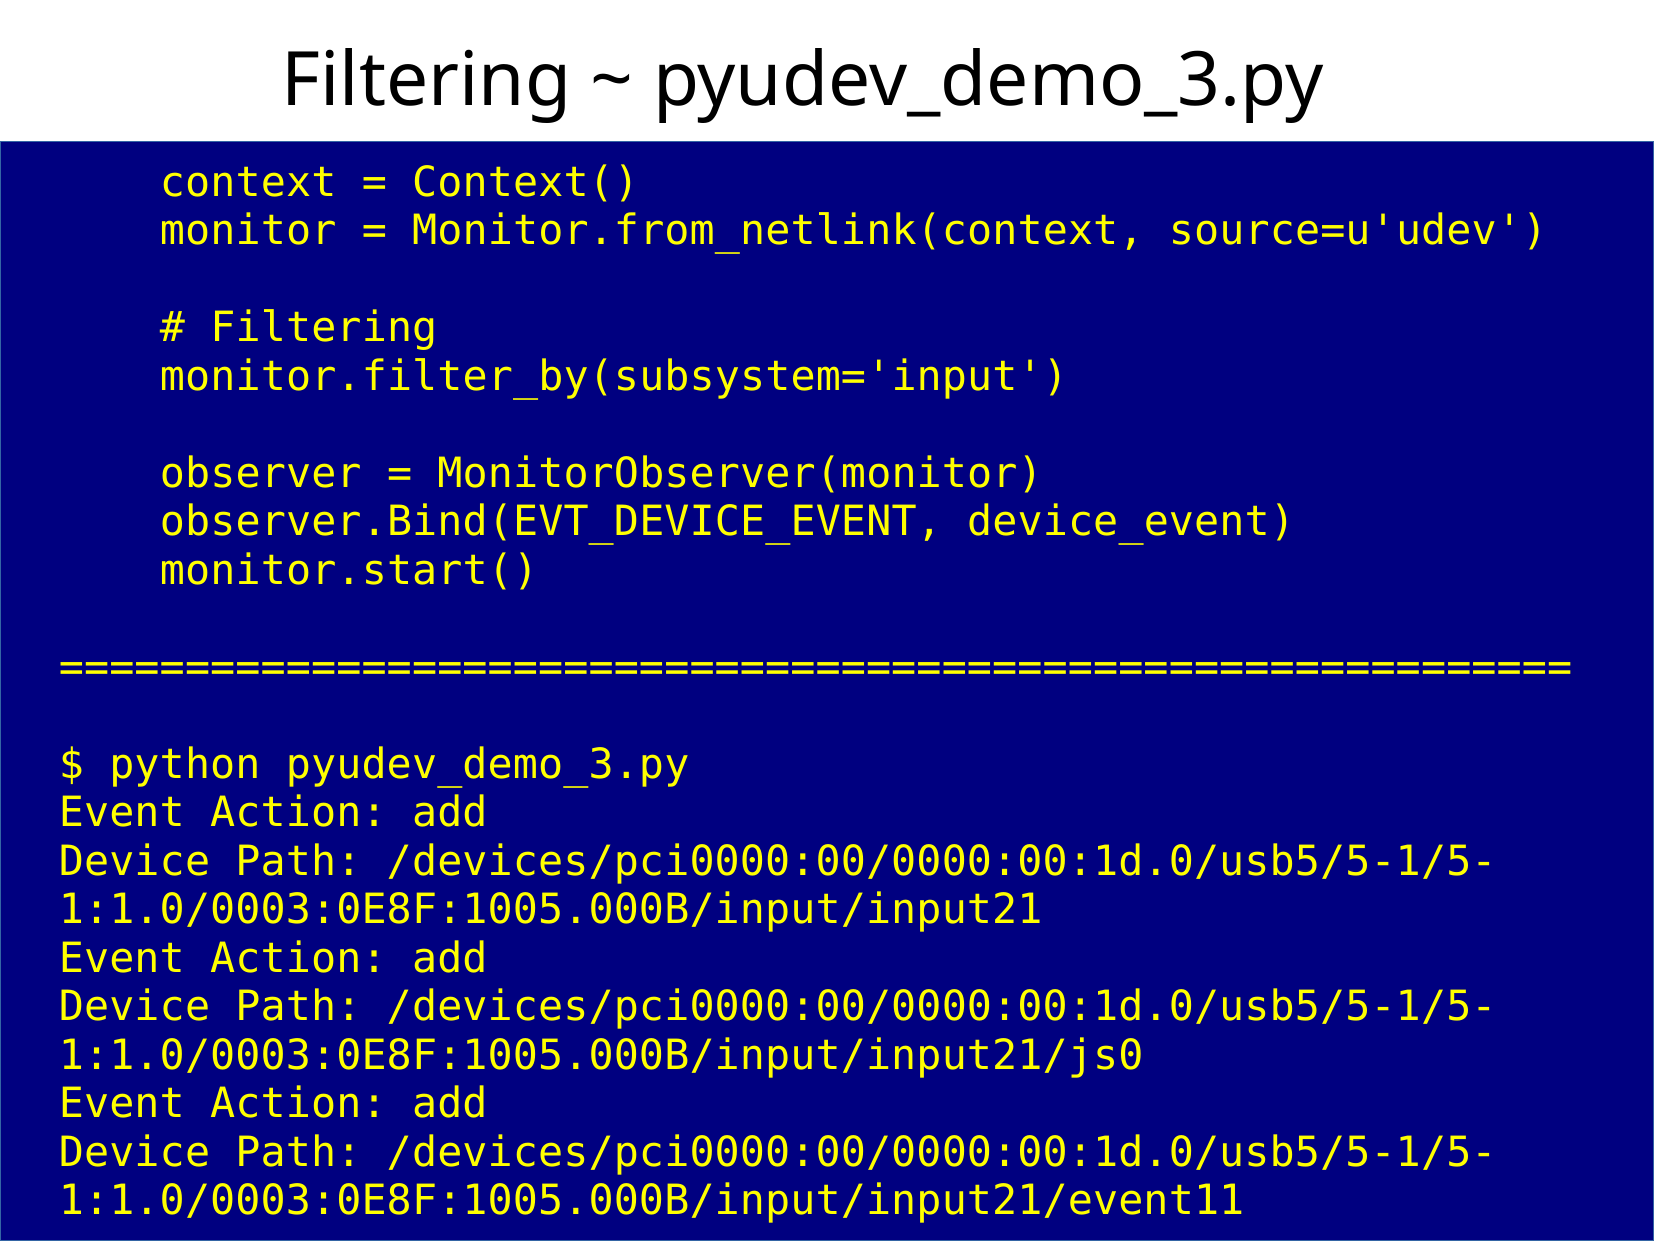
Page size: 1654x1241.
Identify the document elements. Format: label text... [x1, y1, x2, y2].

title Filtering ~ pyudev_demo_3.py [59, 35, 1548, 118]
text_box context = Context() monitor = Monitor.from_netlink(context, source=u'udev') # Filtering monitor.filter_by(subsystem='input') observer = MonitorObserver(monitor) observer.Bind(EVT_DEVICE_EVENT, device_event) monitor.start() ============================================================ $ python pyudev_demo_3.py Event Action: add Device Path: /devices/pci0000:00/0000:00:1d.0/usb5/5-1/5-1:1.0/0003:0E8F:1005.000B/input/input21 Event Action: add Device Path: /devices/pci0000:00/0000:00:1d.0/usb5/5-1/5-1:1.0/0003:0E8F:1005.000B/input/input21/js0 Event Action: add Device Path: /devices/pci0000:00/0000:00:1d.0/usb5/5-1/5-1:1.0/0003:0E8F:1005.000B/input/input21/event11 [0, 141, 1654, 1241]
